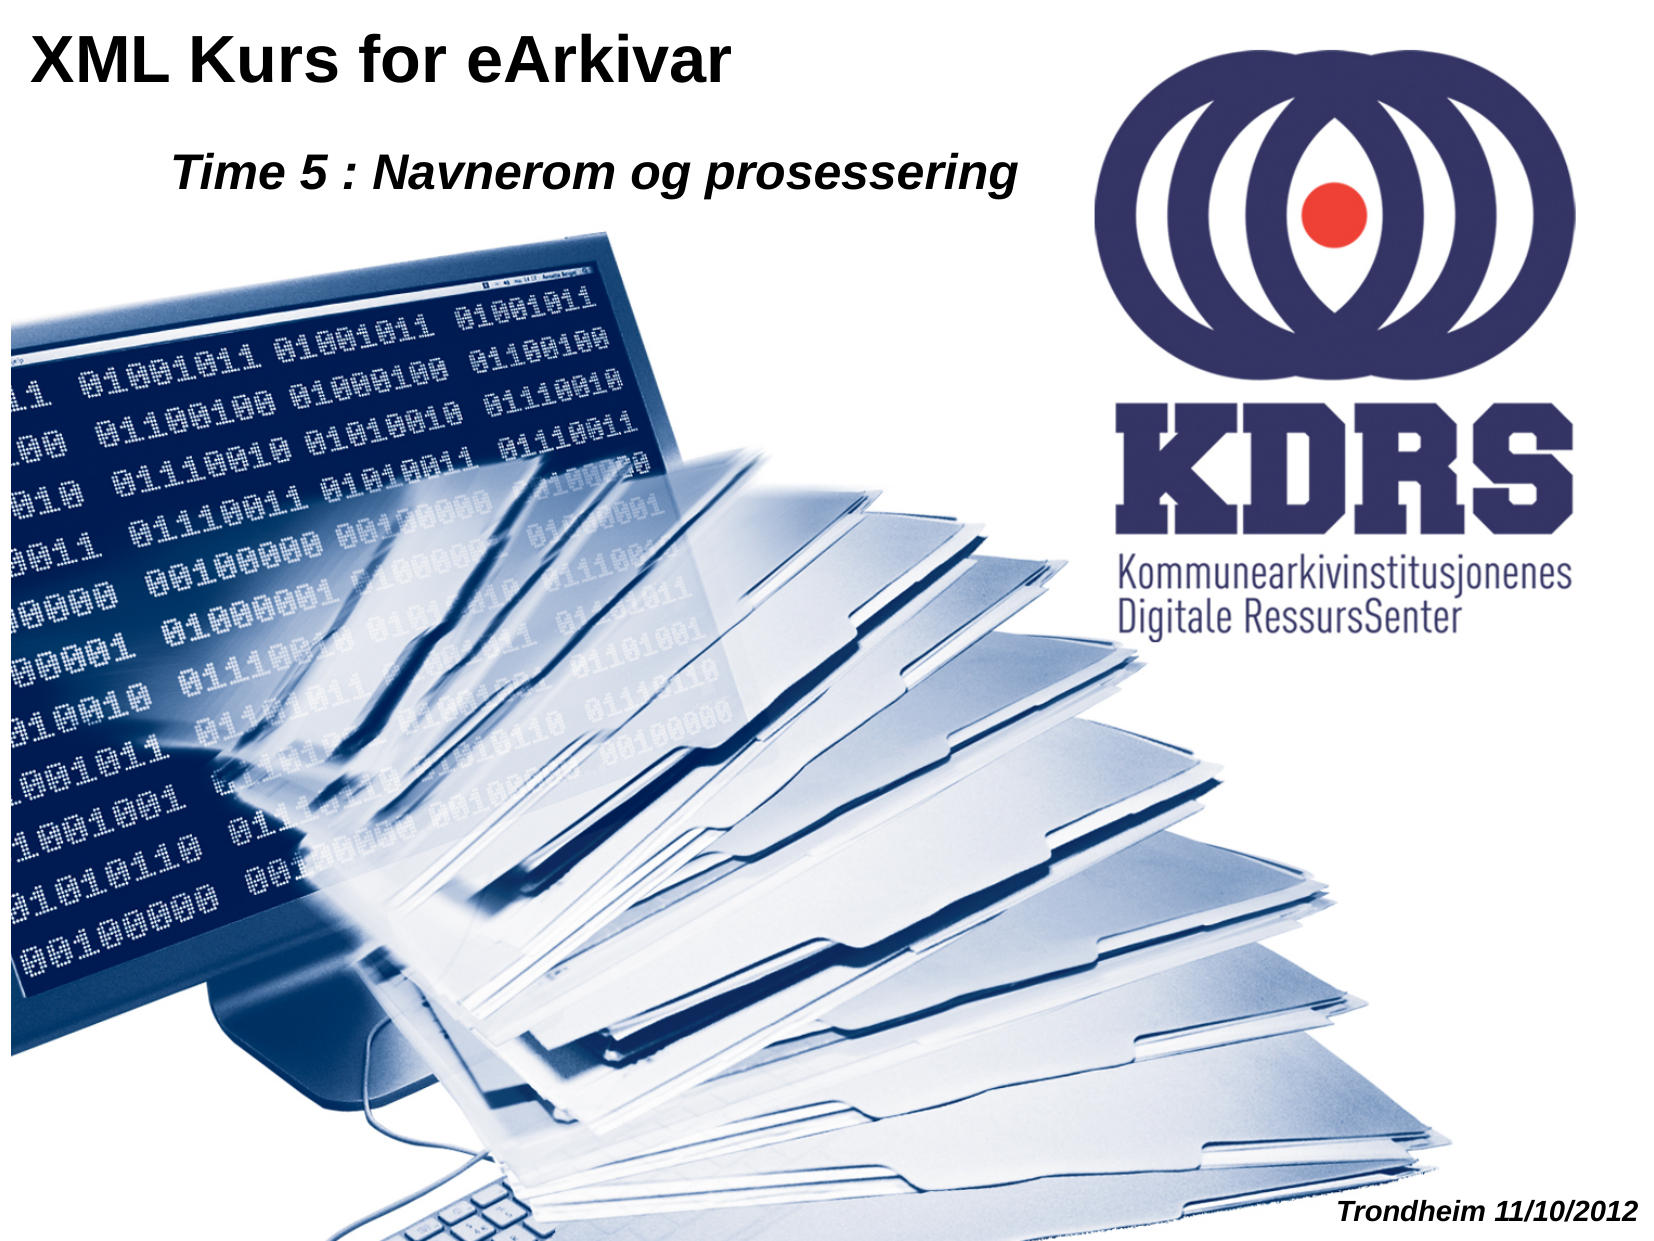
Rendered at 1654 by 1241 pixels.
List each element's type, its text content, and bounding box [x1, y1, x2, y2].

text_box XML Kurs for eArkivar [15, 14, 778, 116]
text_box Time 5 : Navnerom og prosessering [155, 137, 1103, 211]
text_box Trondheim 11/10/2012 [1231, 1188, 1654, 1241]
picture [11, 0, 1643, 1241]
